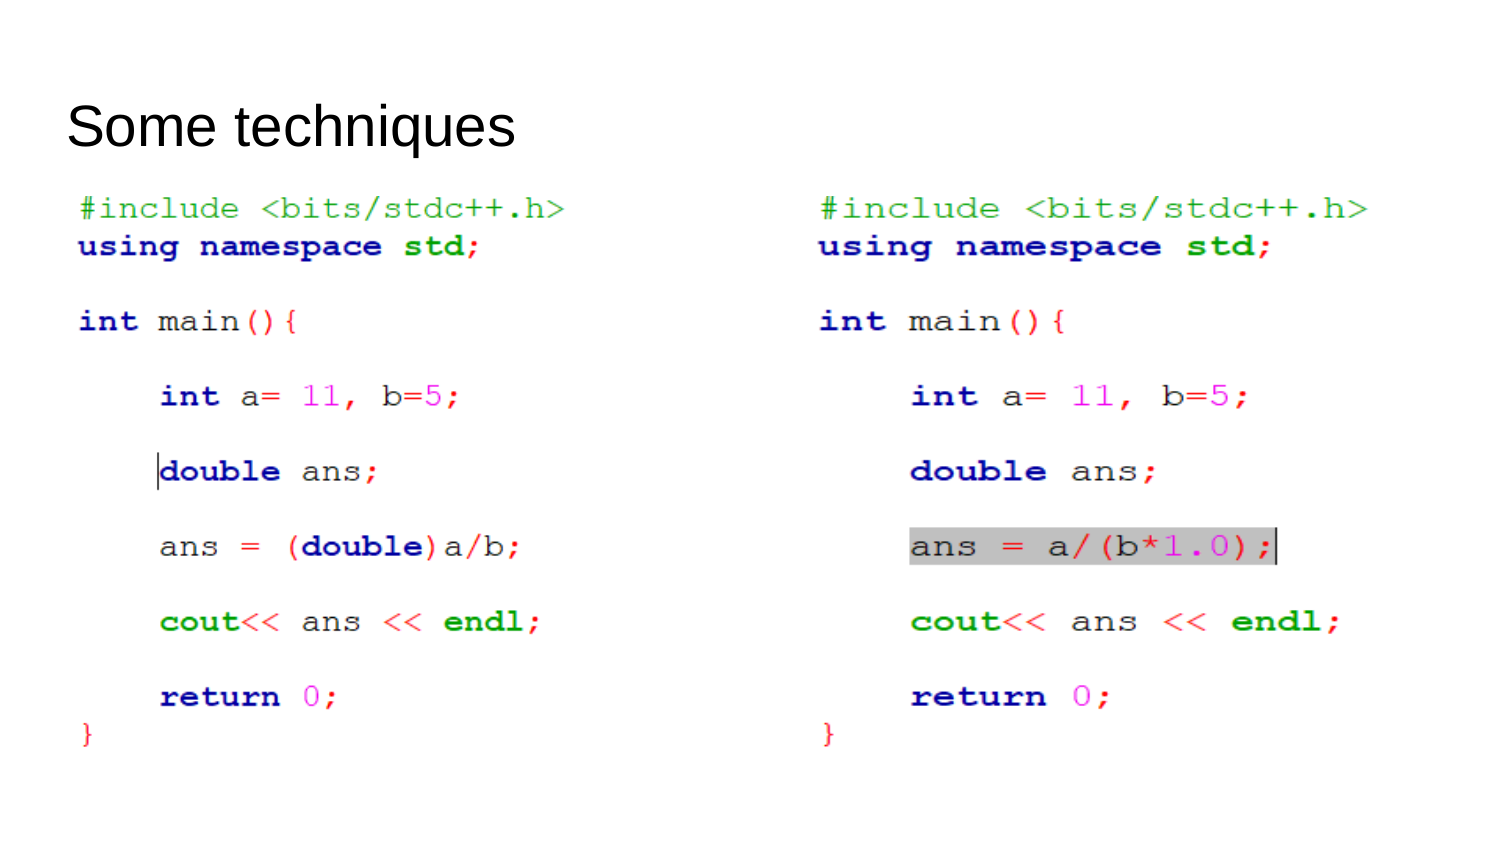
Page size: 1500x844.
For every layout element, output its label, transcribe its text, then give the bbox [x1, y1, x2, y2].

picture [802, 196, 1440, 828]
picture [59, 196, 597, 797]
title Some techniques [51, 72, 1449, 167]
